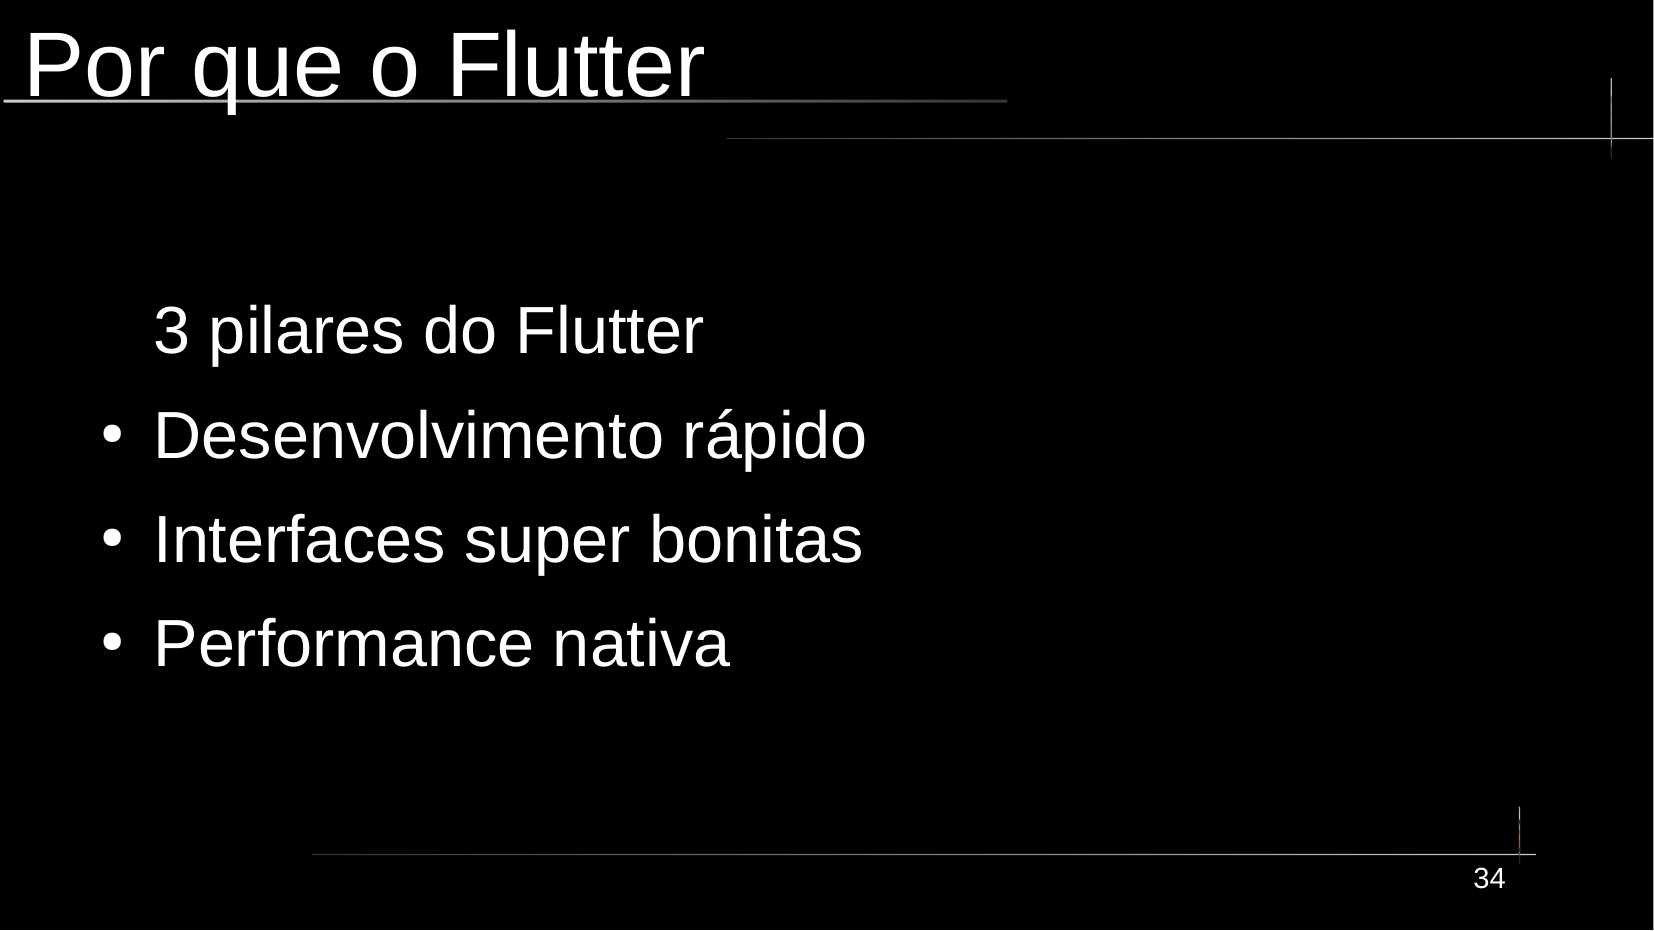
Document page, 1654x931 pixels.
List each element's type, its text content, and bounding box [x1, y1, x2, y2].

subtitle 3 pilares do Flutter Desenvolvimento rápido Interfaces super bonitas Performance nativa [82, 217, 1571, 757]
title Por que o Flutter [23, 11, 1589, 119]
